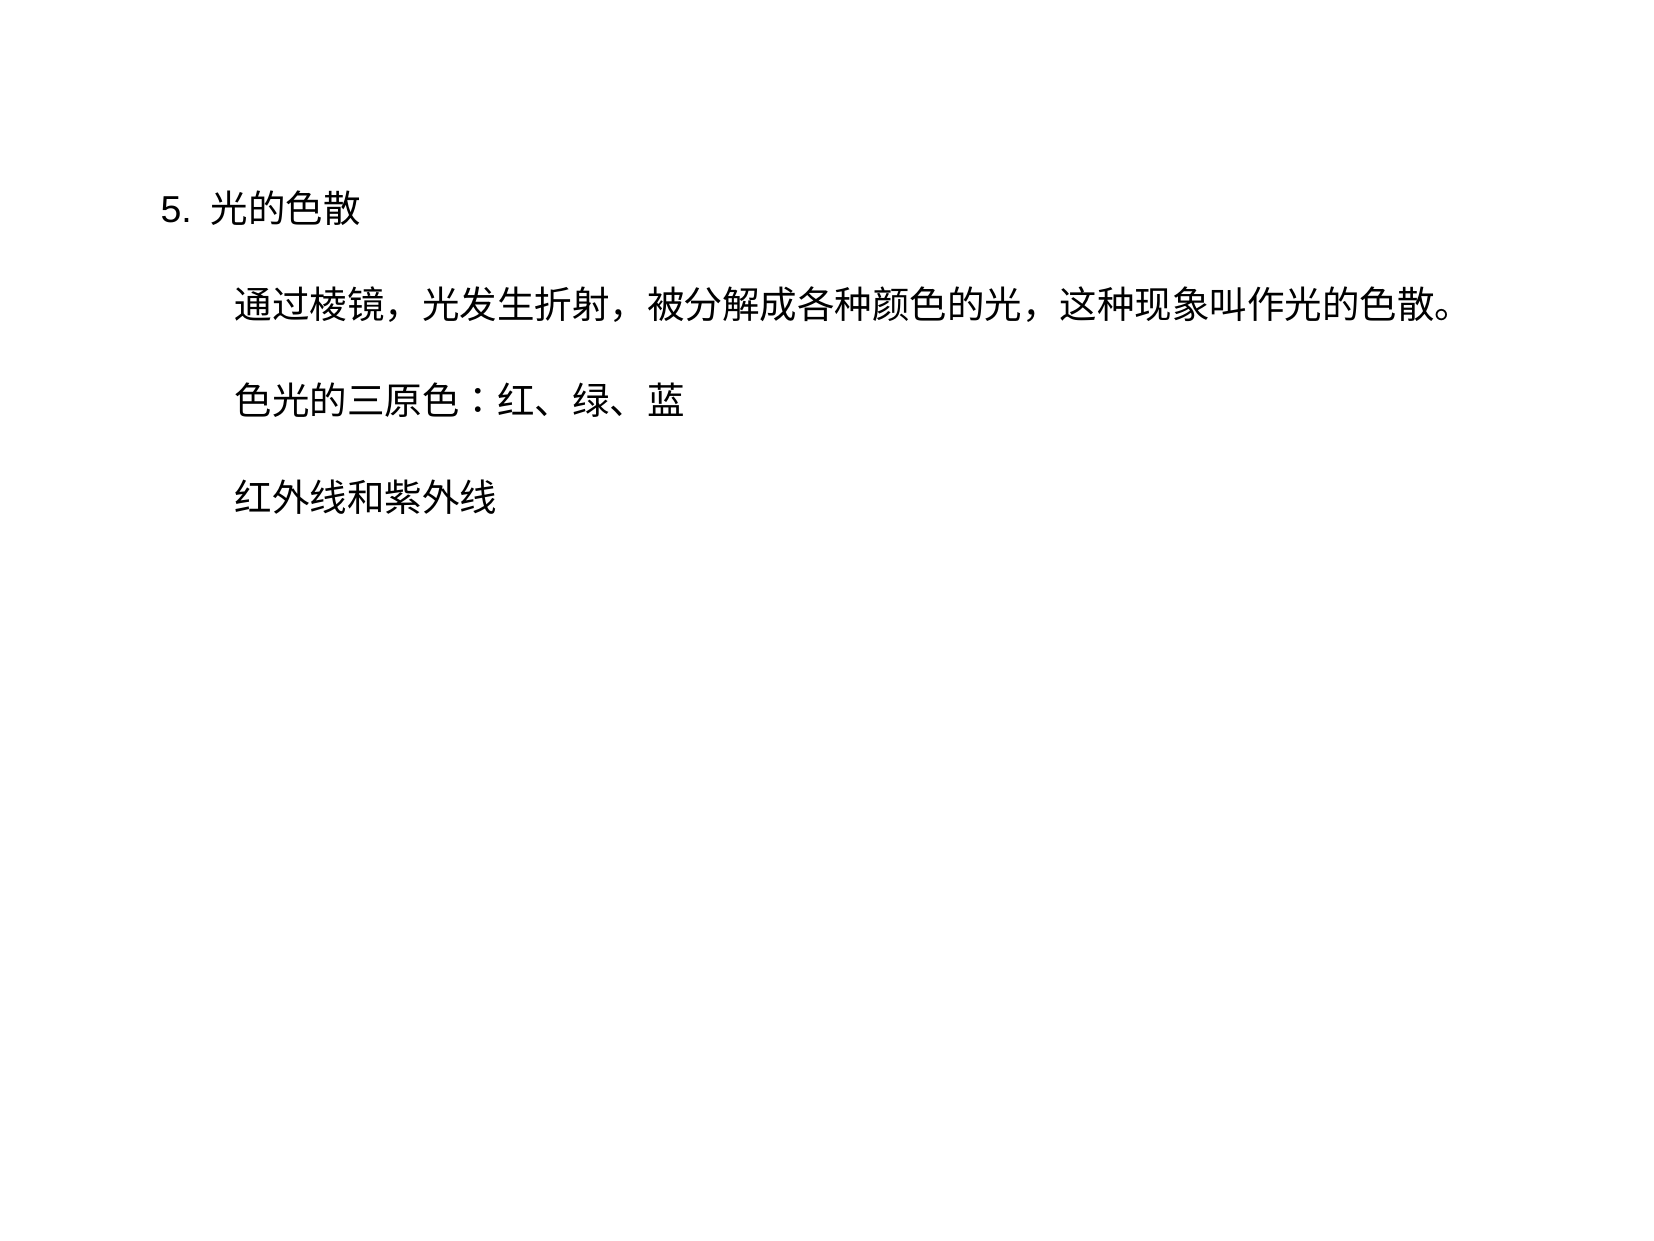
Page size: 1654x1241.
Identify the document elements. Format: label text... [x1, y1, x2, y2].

text_box 5. 光的色散 通过棱镜，光发生折射，被分解成各种颜色的光，这种现象叫作光的色散。 色光的三原色：红、绿、蓝 红外线和紫外线 [145, 171, 1506, 565]
